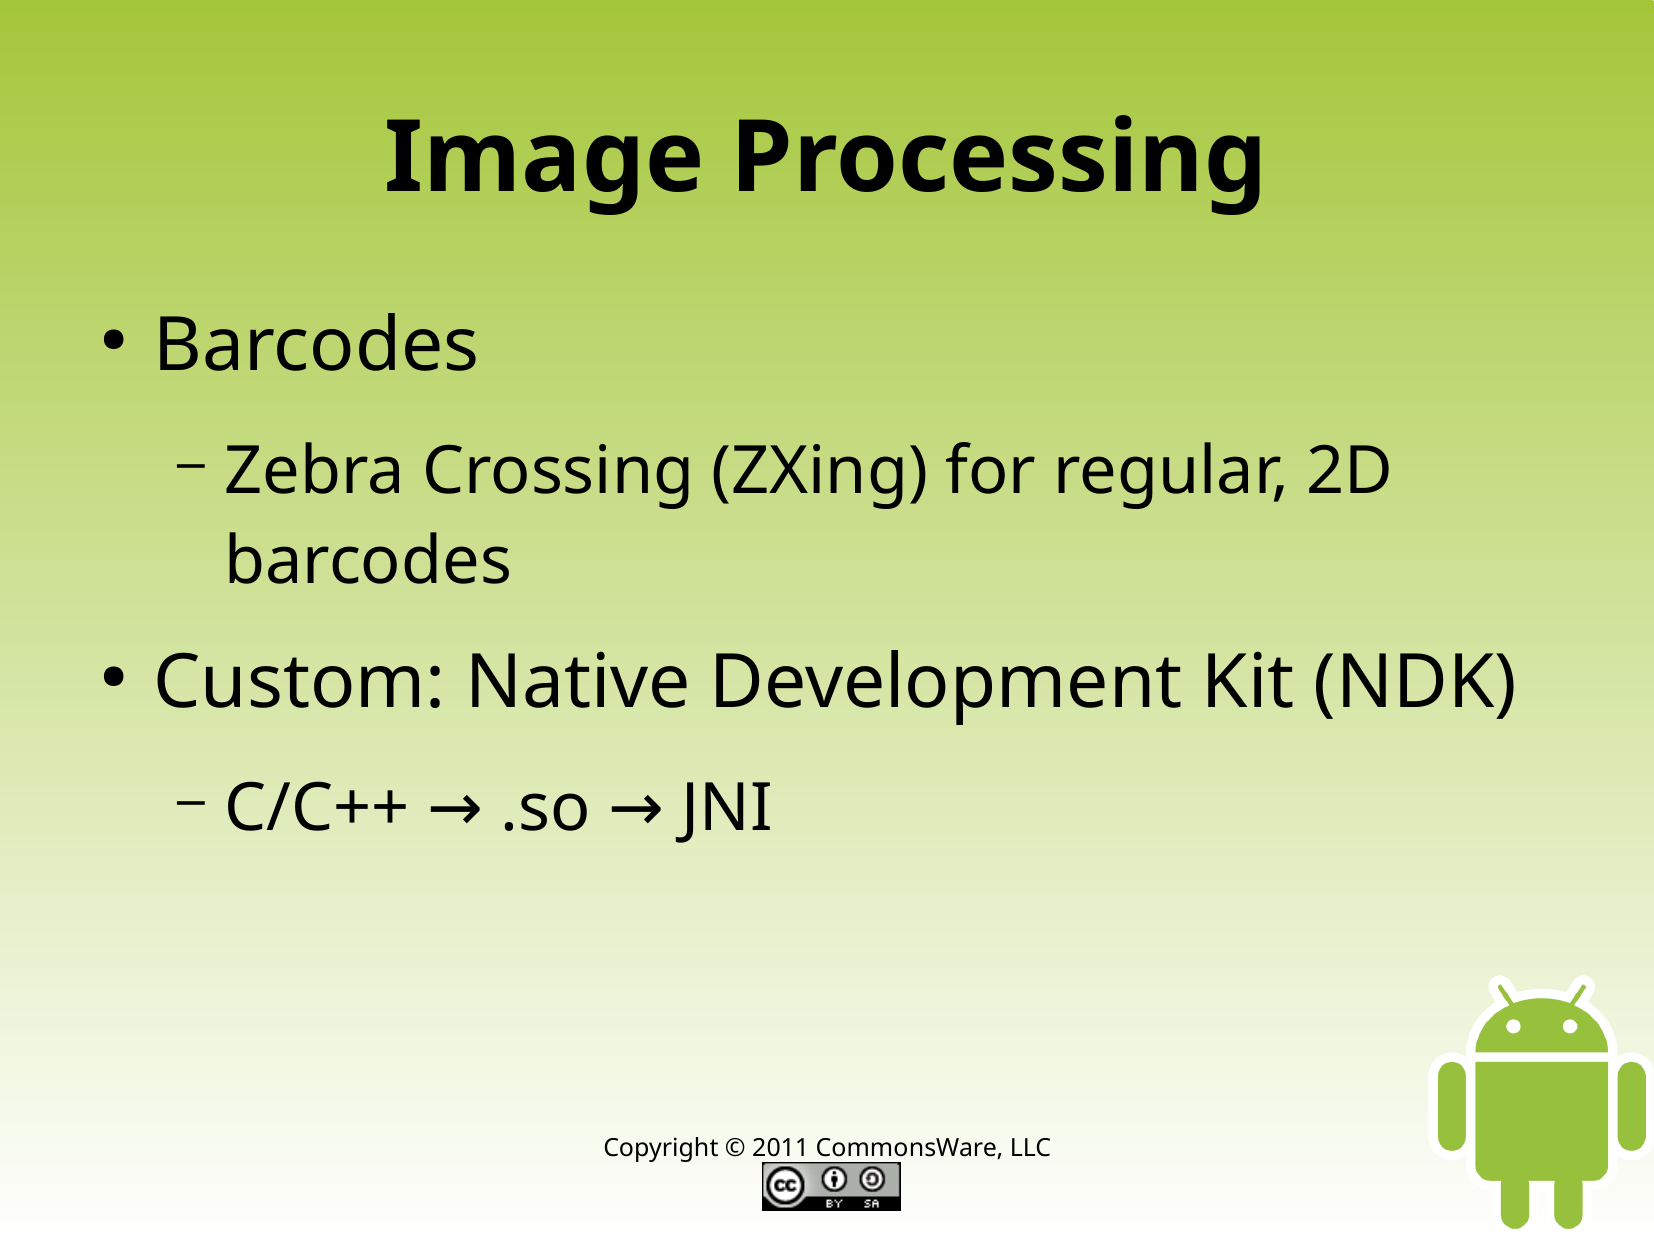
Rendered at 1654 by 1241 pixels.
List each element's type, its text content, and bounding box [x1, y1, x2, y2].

picture [1428, 975, 1654, 1238]
list Barcodes Zebra Crossing (ZXing) for regular, 2D barcodes Custom: Native Development Kit (NDK) C/C++ → .so → JNI [82, 290, 1571, 1109]
title Image Processing [82, 49, 1571, 257]
picture [762, 1162, 901, 1211]
